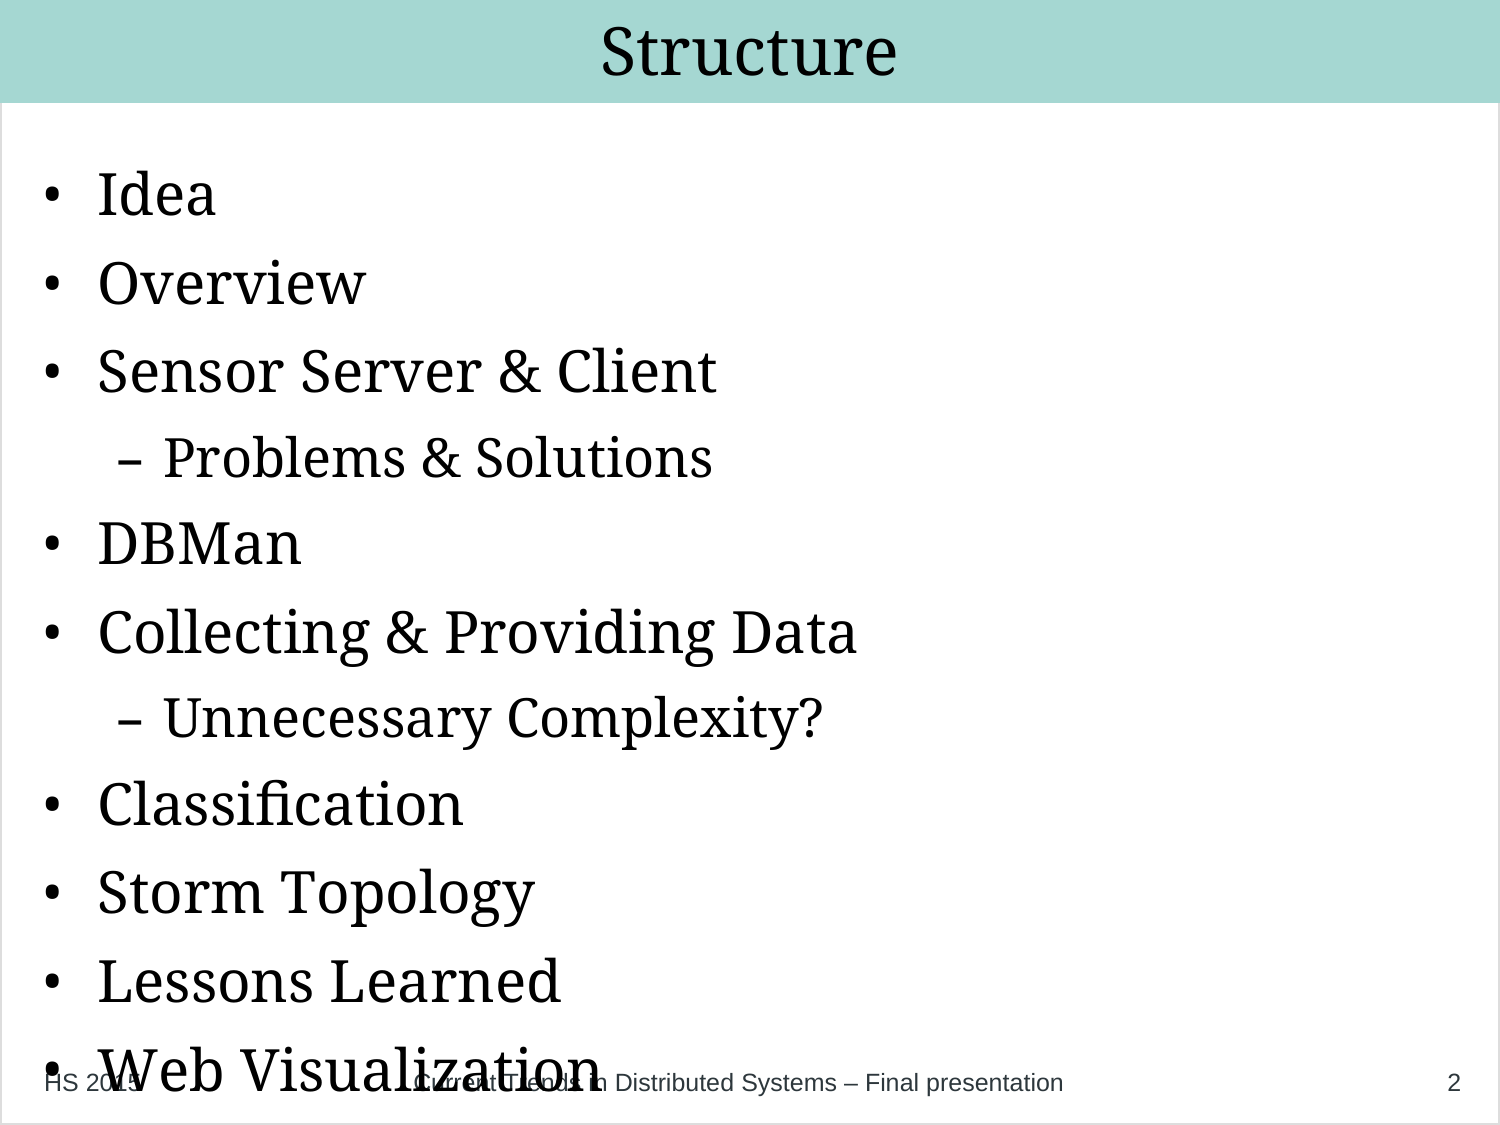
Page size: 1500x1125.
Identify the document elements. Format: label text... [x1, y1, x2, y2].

list Idea Overview Sensor Server & Client Problems & Solutions DBMan Collecting & Providing Data Unnecessary Complexity? Classification Storm Topology Lessons Learned Web Visualization Demo [26, 145, 1477, 1125]
title Structure [0, 0, 1500, 100]
